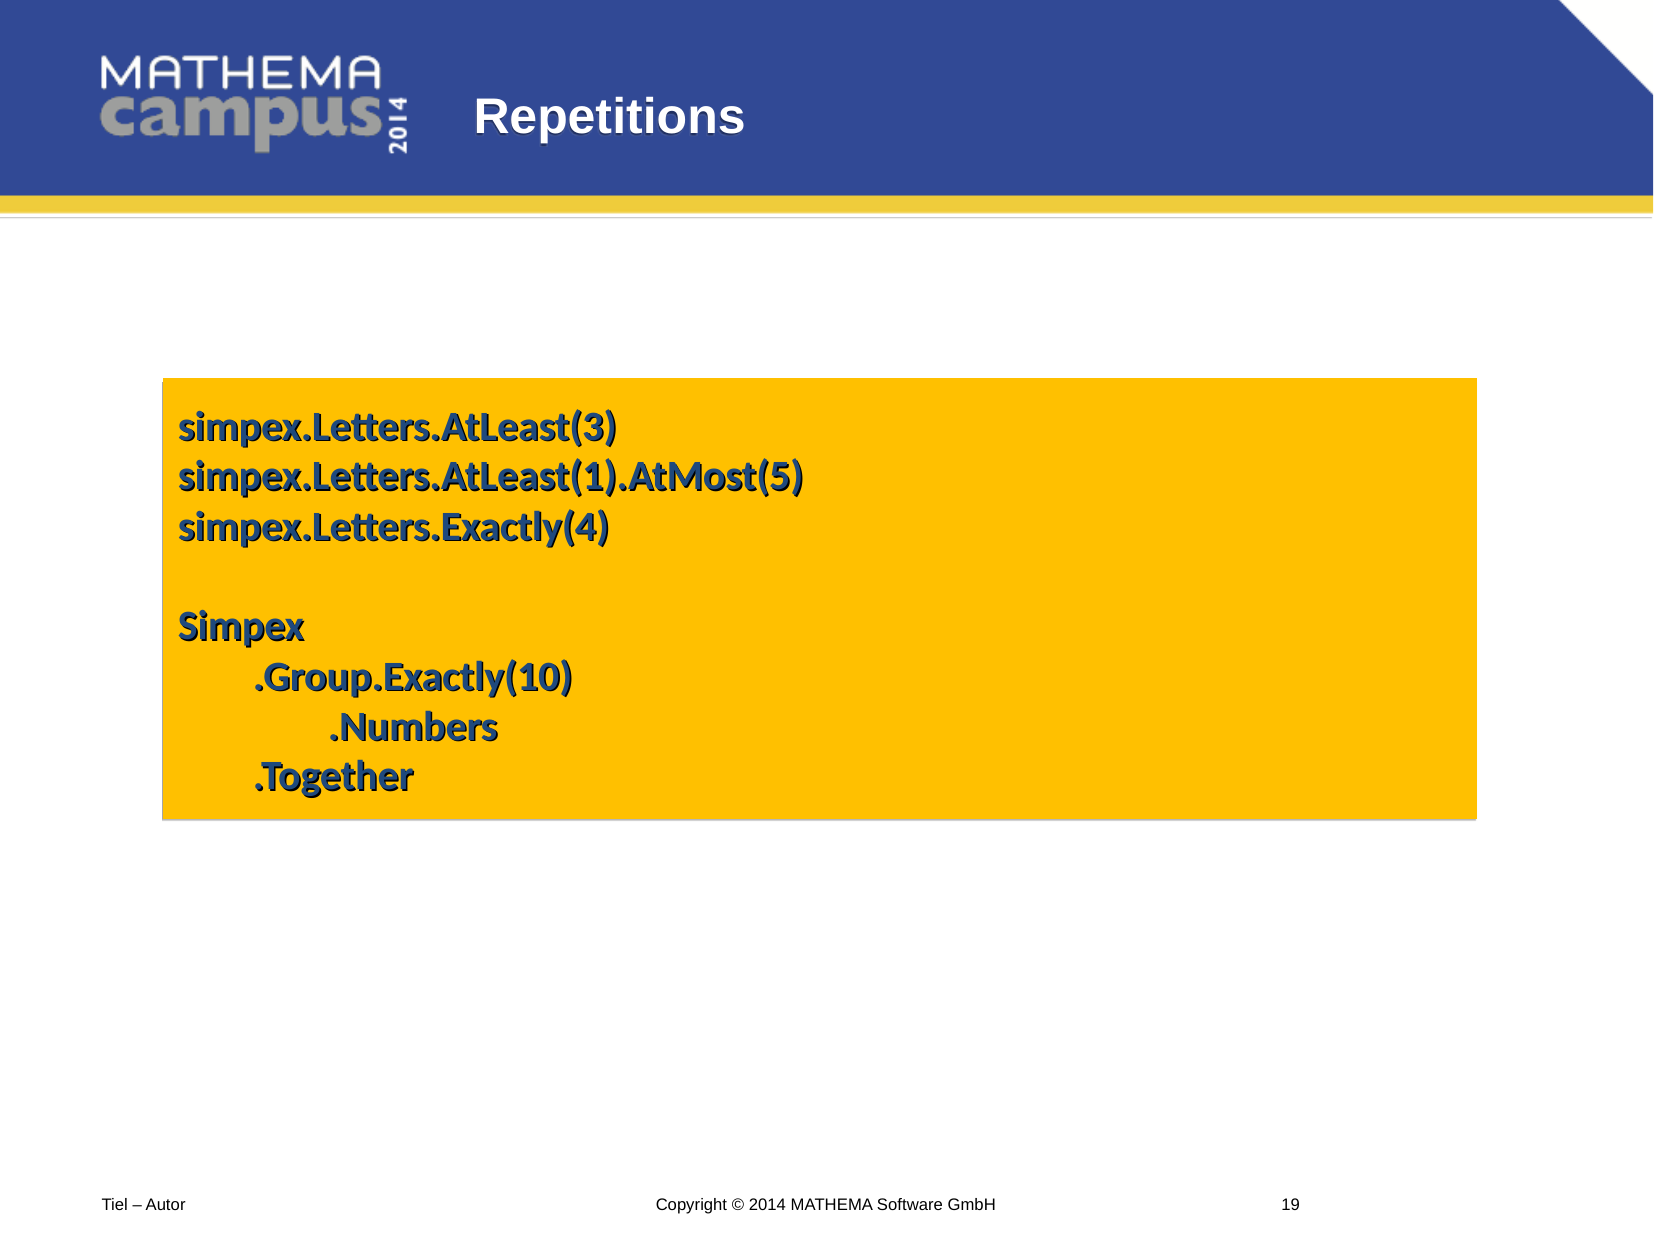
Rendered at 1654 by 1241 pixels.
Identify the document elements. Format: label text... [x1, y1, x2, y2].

text_box simpex.Letters.AtLeast(3) simpex.Letters.AtLeast(1).AtMost(5) simpex.Letters.Exactly(4) Simpex .Group.Exactly(10) .Numbers .Together [163, 378, 1477, 819]
title Repetitions [473, 70, 1547, 158]
